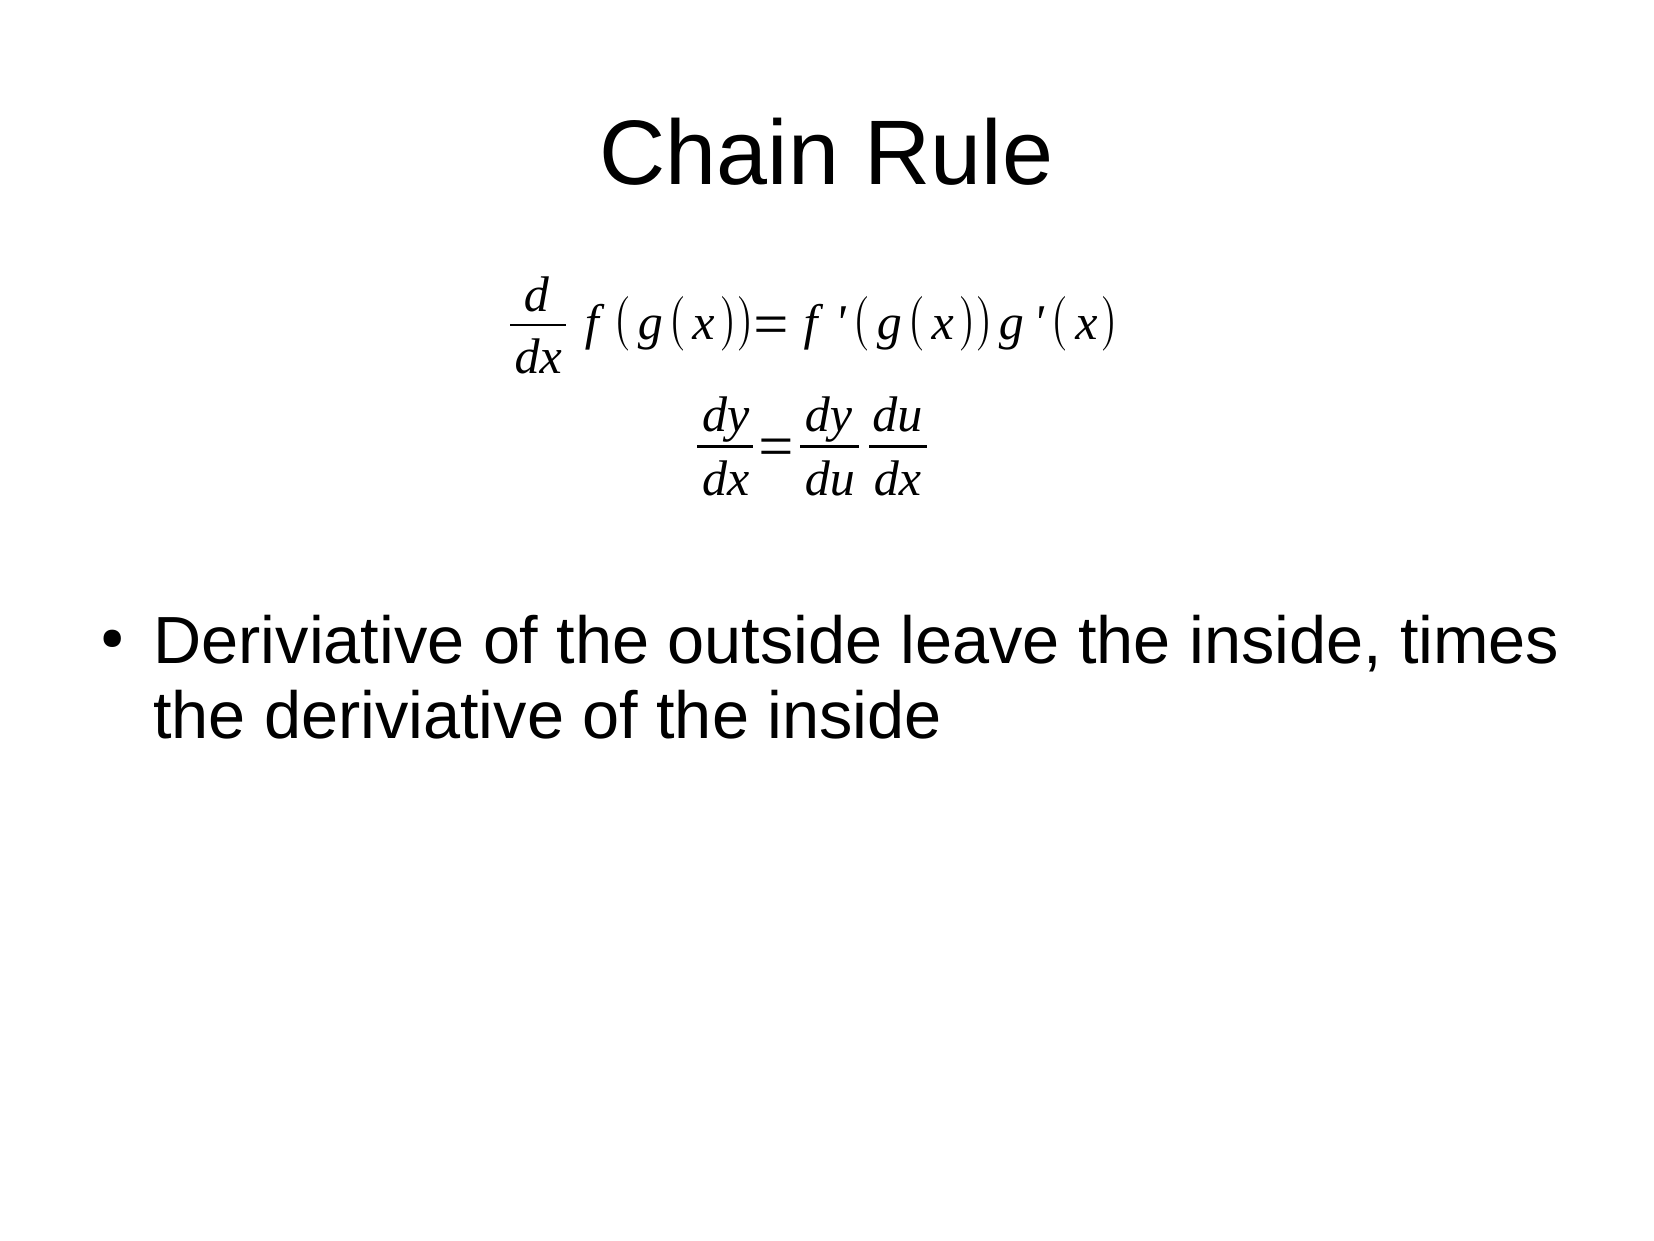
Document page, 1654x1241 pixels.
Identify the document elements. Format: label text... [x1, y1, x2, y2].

title Chain Rule [82, 49, 1571, 257]
list Deriviative of the outside leave the inside, times the deriviative of the inside [82, 290, 1571, 1109]
chart [501, 265, 1124, 507]
